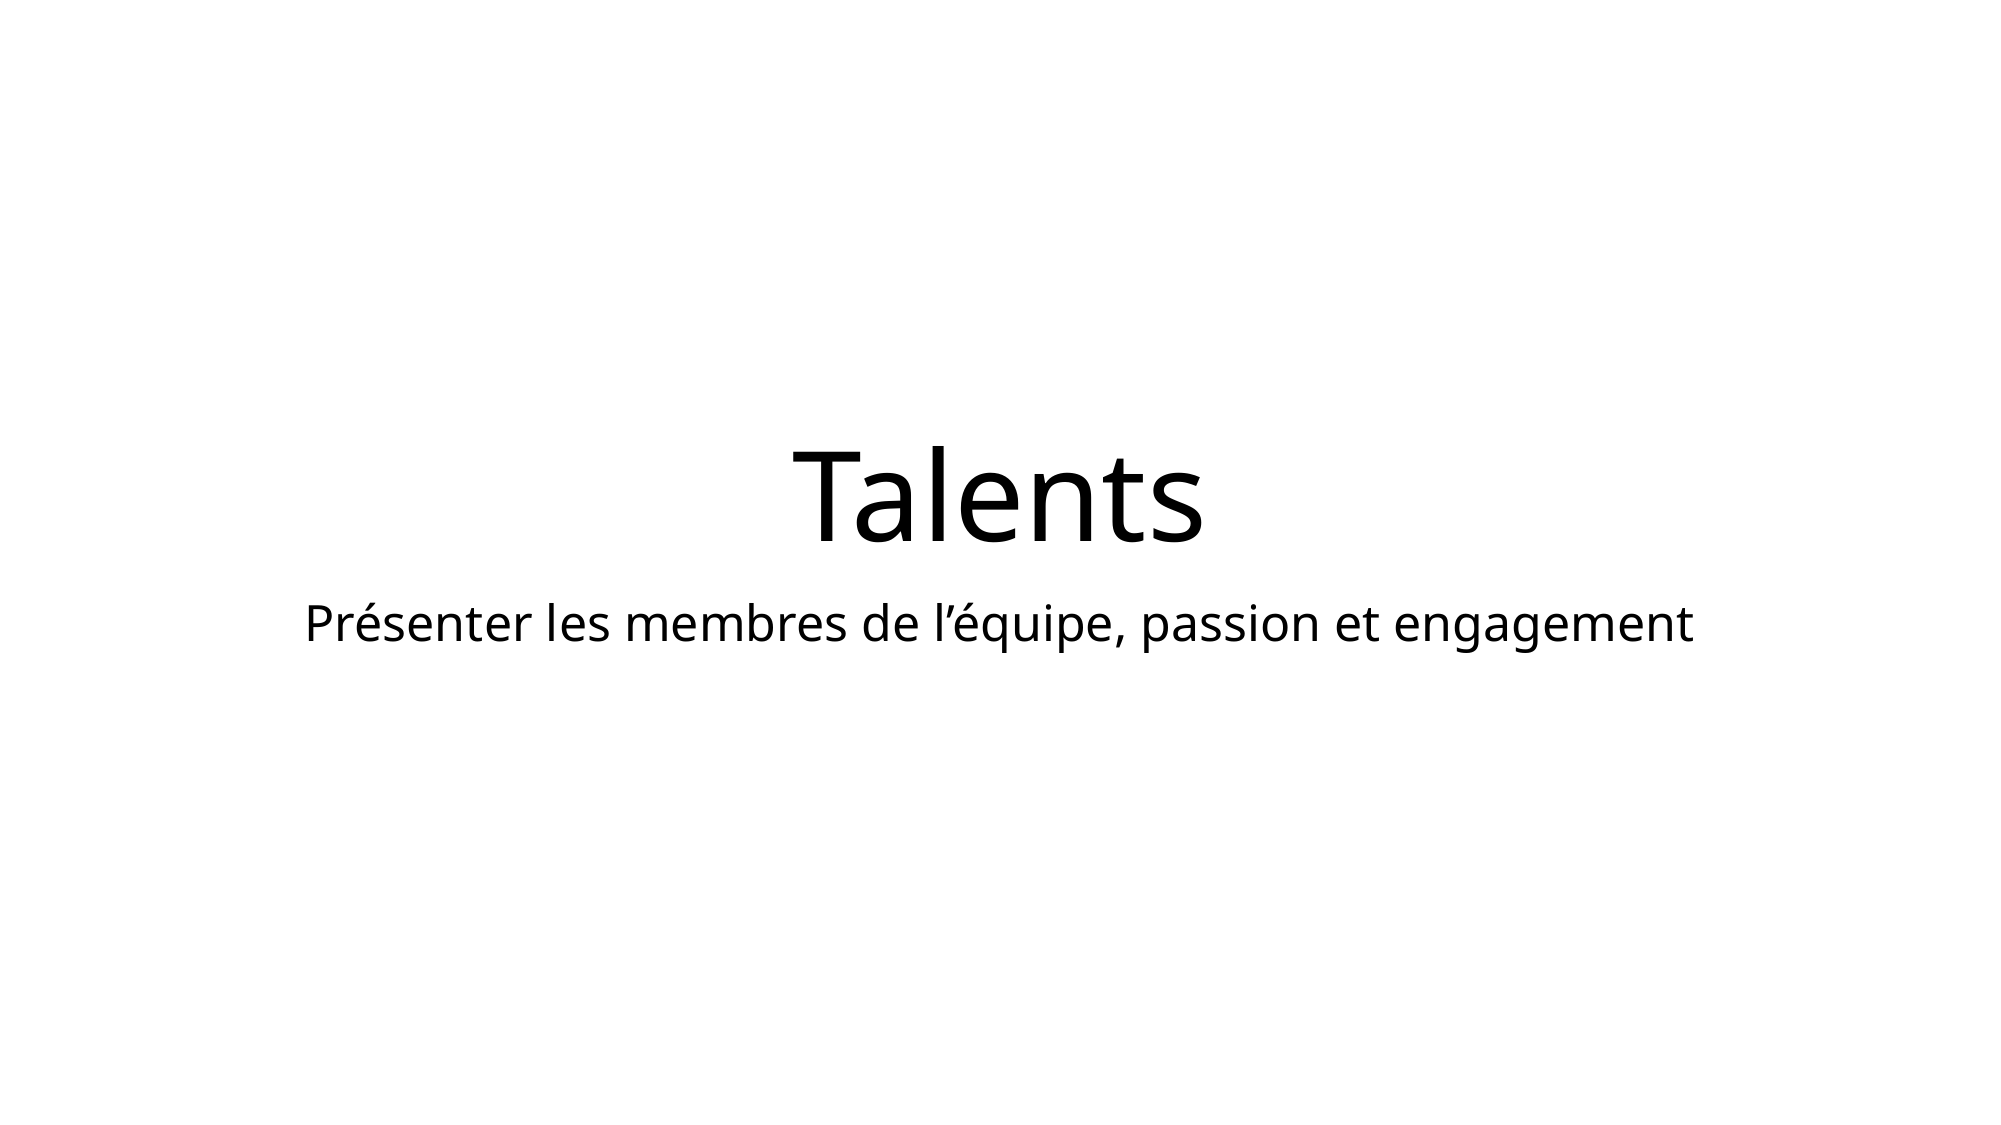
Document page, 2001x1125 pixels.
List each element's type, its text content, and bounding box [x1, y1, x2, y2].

title Talents [249, 184, 1750, 576]
subtitle Présenter les membres de l’équipe, passion et engagement [249, 590, 1750, 863]
